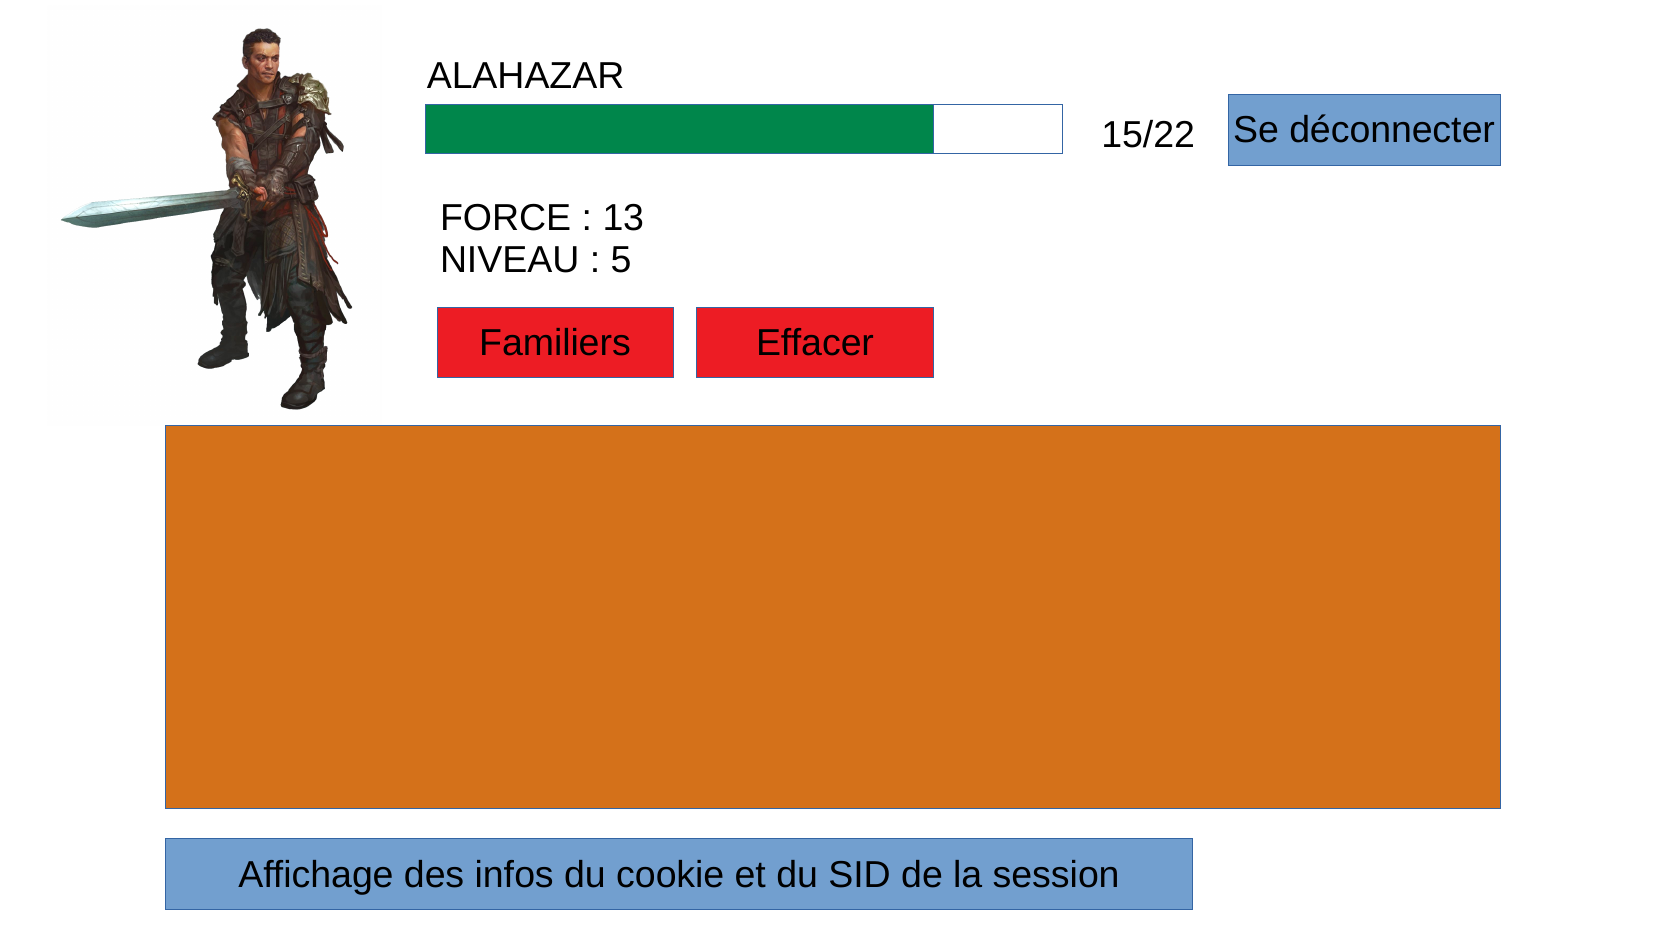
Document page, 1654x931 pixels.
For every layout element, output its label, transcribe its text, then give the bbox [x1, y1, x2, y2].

picture [47, 5, 382, 426]
text_box [425, 104, 1063, 154]
text_box Effacer [696, 307, 934, 378]
text_box FORCE : 13 NIVEAU : 5 [425, 188, 815, 288]
text_box Se déconnecter [1228, 94, 1501, 166]
text_box Affichage des infos du cookie et du SID de la session [165, 838, 1193, 910]
text_box [165, 425, 1501, 809]
text_box ALAHAZAR [401, 47, 792, 105]
text_box Familiers [437, 307, 674, 378]
text_box 15/22 [1086, 106, 1228, 164]
